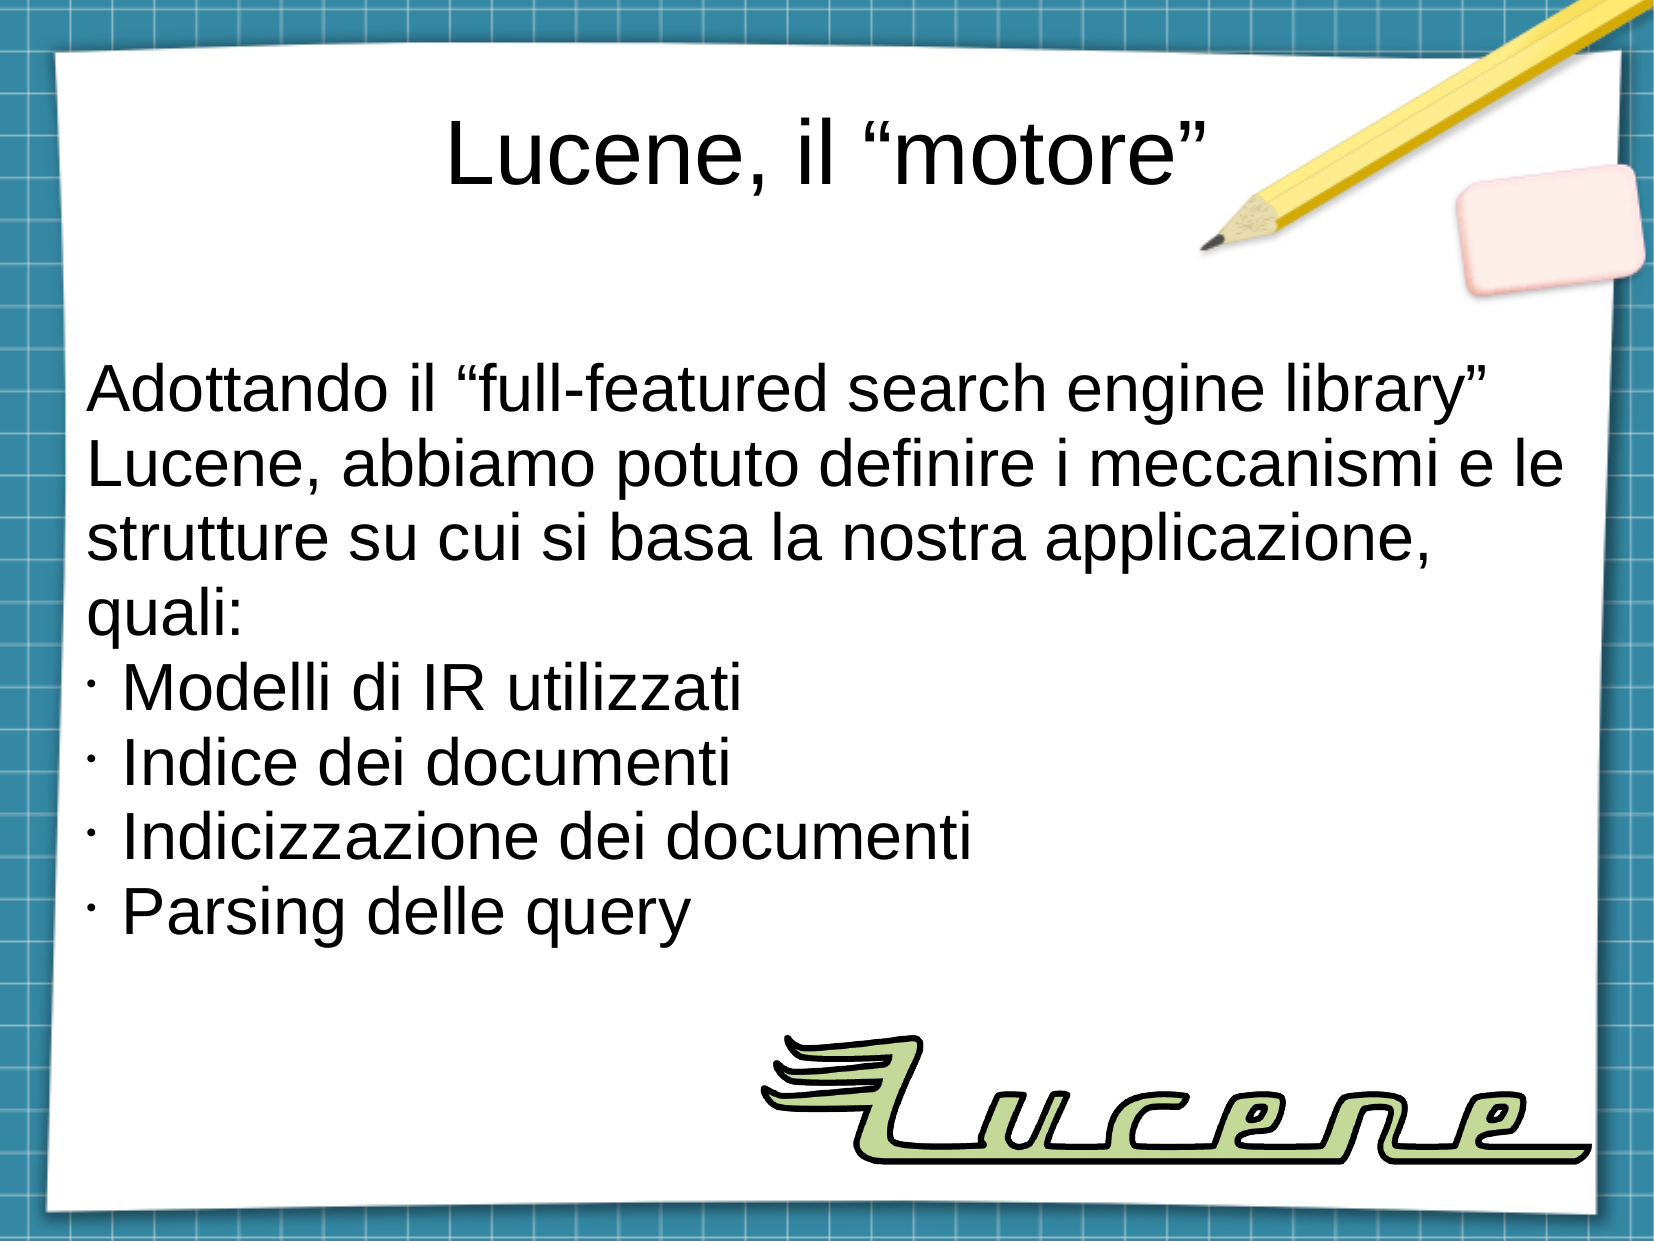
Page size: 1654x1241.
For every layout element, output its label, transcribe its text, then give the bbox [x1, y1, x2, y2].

title Lucene, il “motore” [82, 49, 1571, 257]
picture [0, 0, 1654, 1241]
subtitle Adottando il “full-featured search engine library” Lucene, abbiamo potuto definire i meccanismi e le strutture su cui si basa la nostra applicazione, quali: Modelli di IR utilizzati Indice dei documenti Indicizzazione dei documenti Parsing delle query [82, 290, 1571, 1010]
